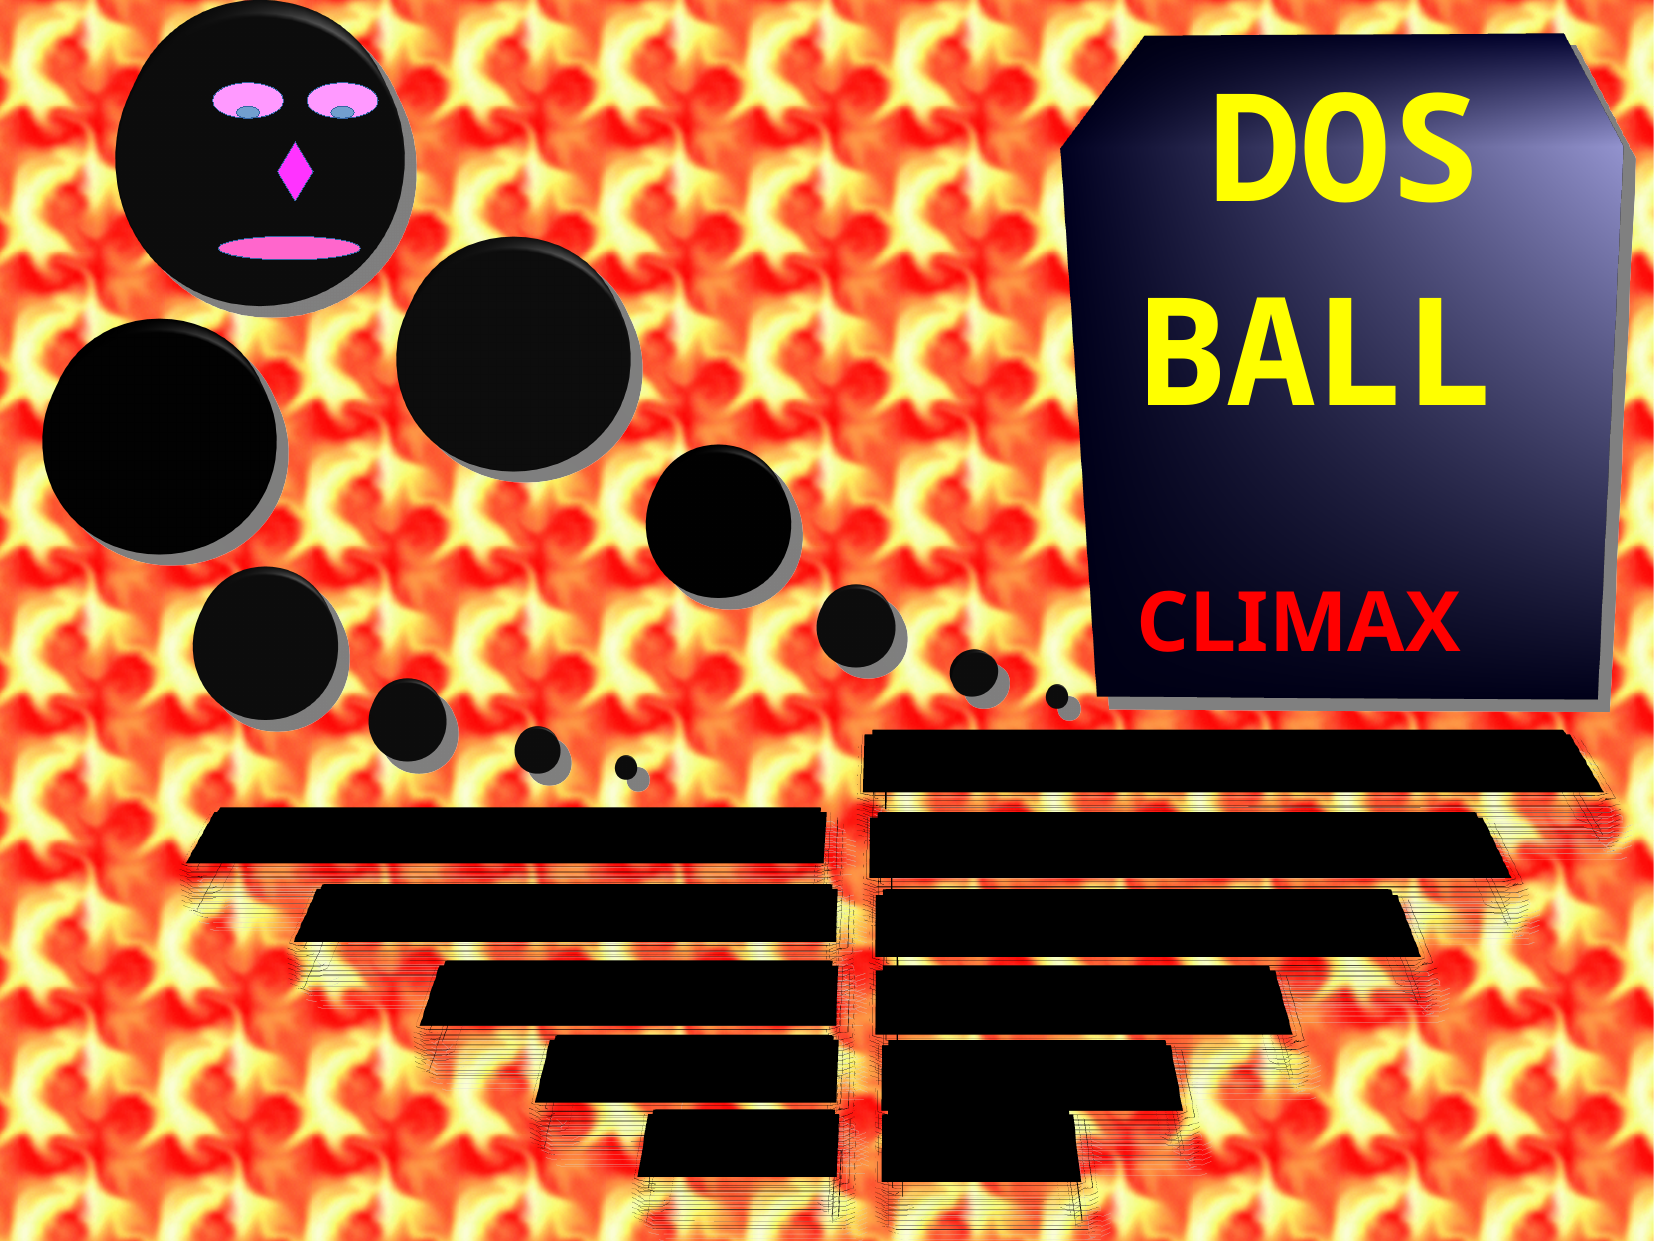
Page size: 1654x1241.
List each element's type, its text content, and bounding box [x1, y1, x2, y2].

picture [0, 0, 1654, 1241]
text_box [307, 82, 379, 119]
text_box DOS BALL CLIMAX [1122, 33, 1536, 735]
text_box [212, 82, 284, 119]
text_box [277, 141, 314, 201]
text_box [218, 236, 361, 260]
